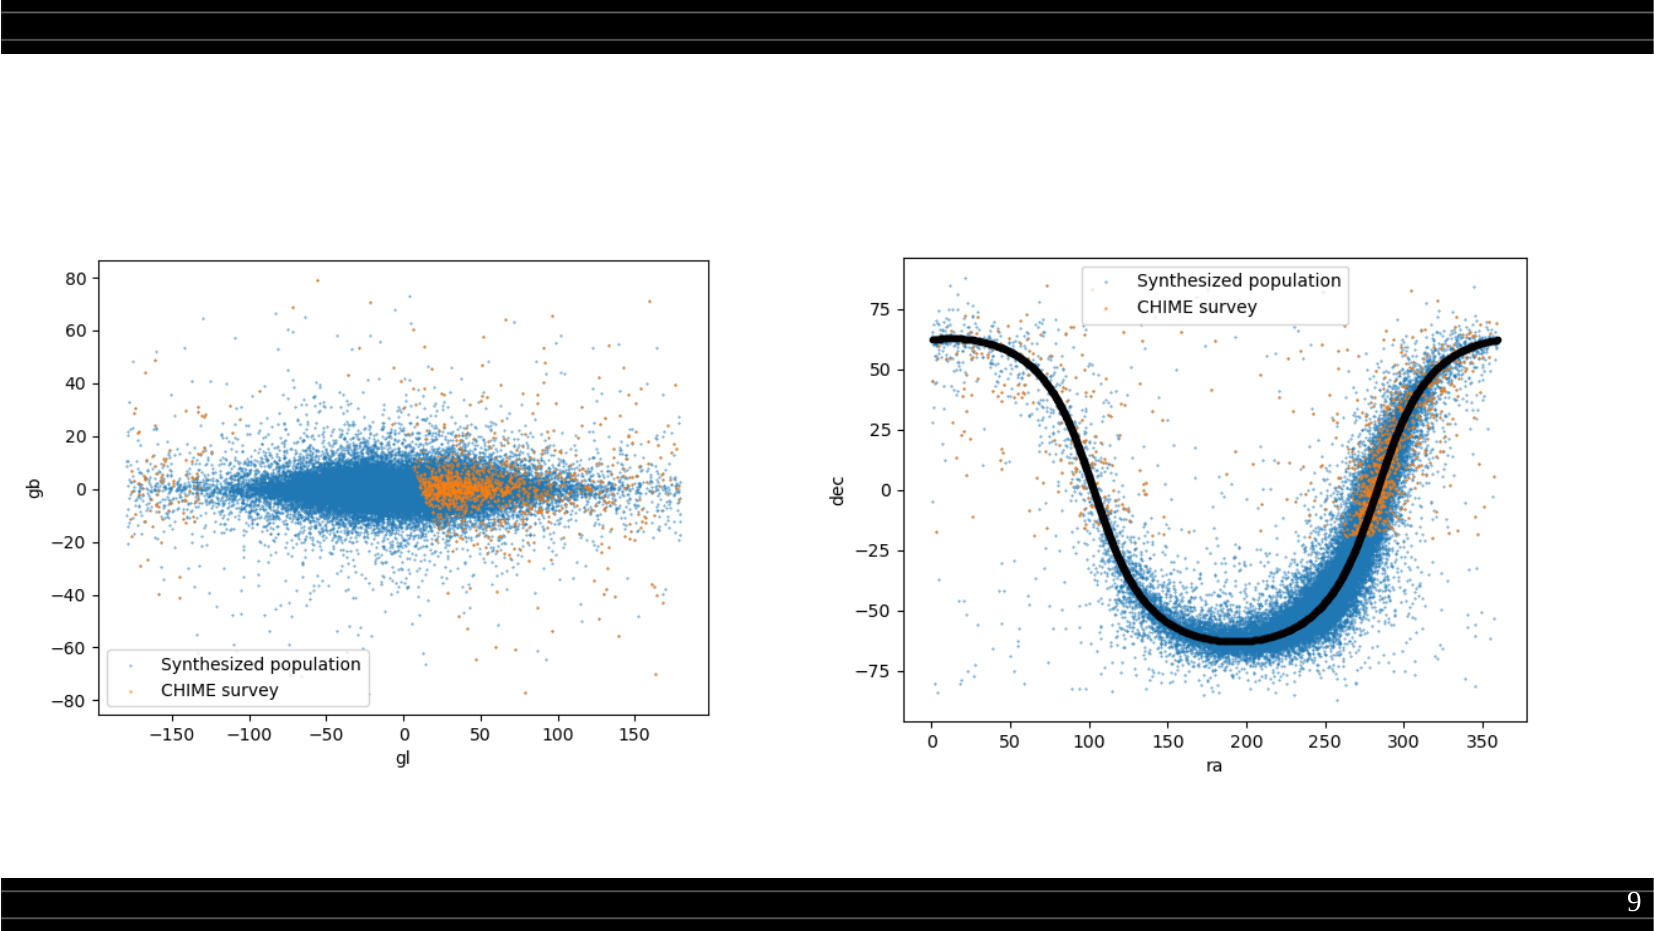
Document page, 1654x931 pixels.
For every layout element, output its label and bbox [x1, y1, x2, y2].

picture [1, 0, 1654, 54]
picture [0, 189, 787, 780]
picture [1, 878, 1654, 931]
picture [803, 185, 1607, 788]
